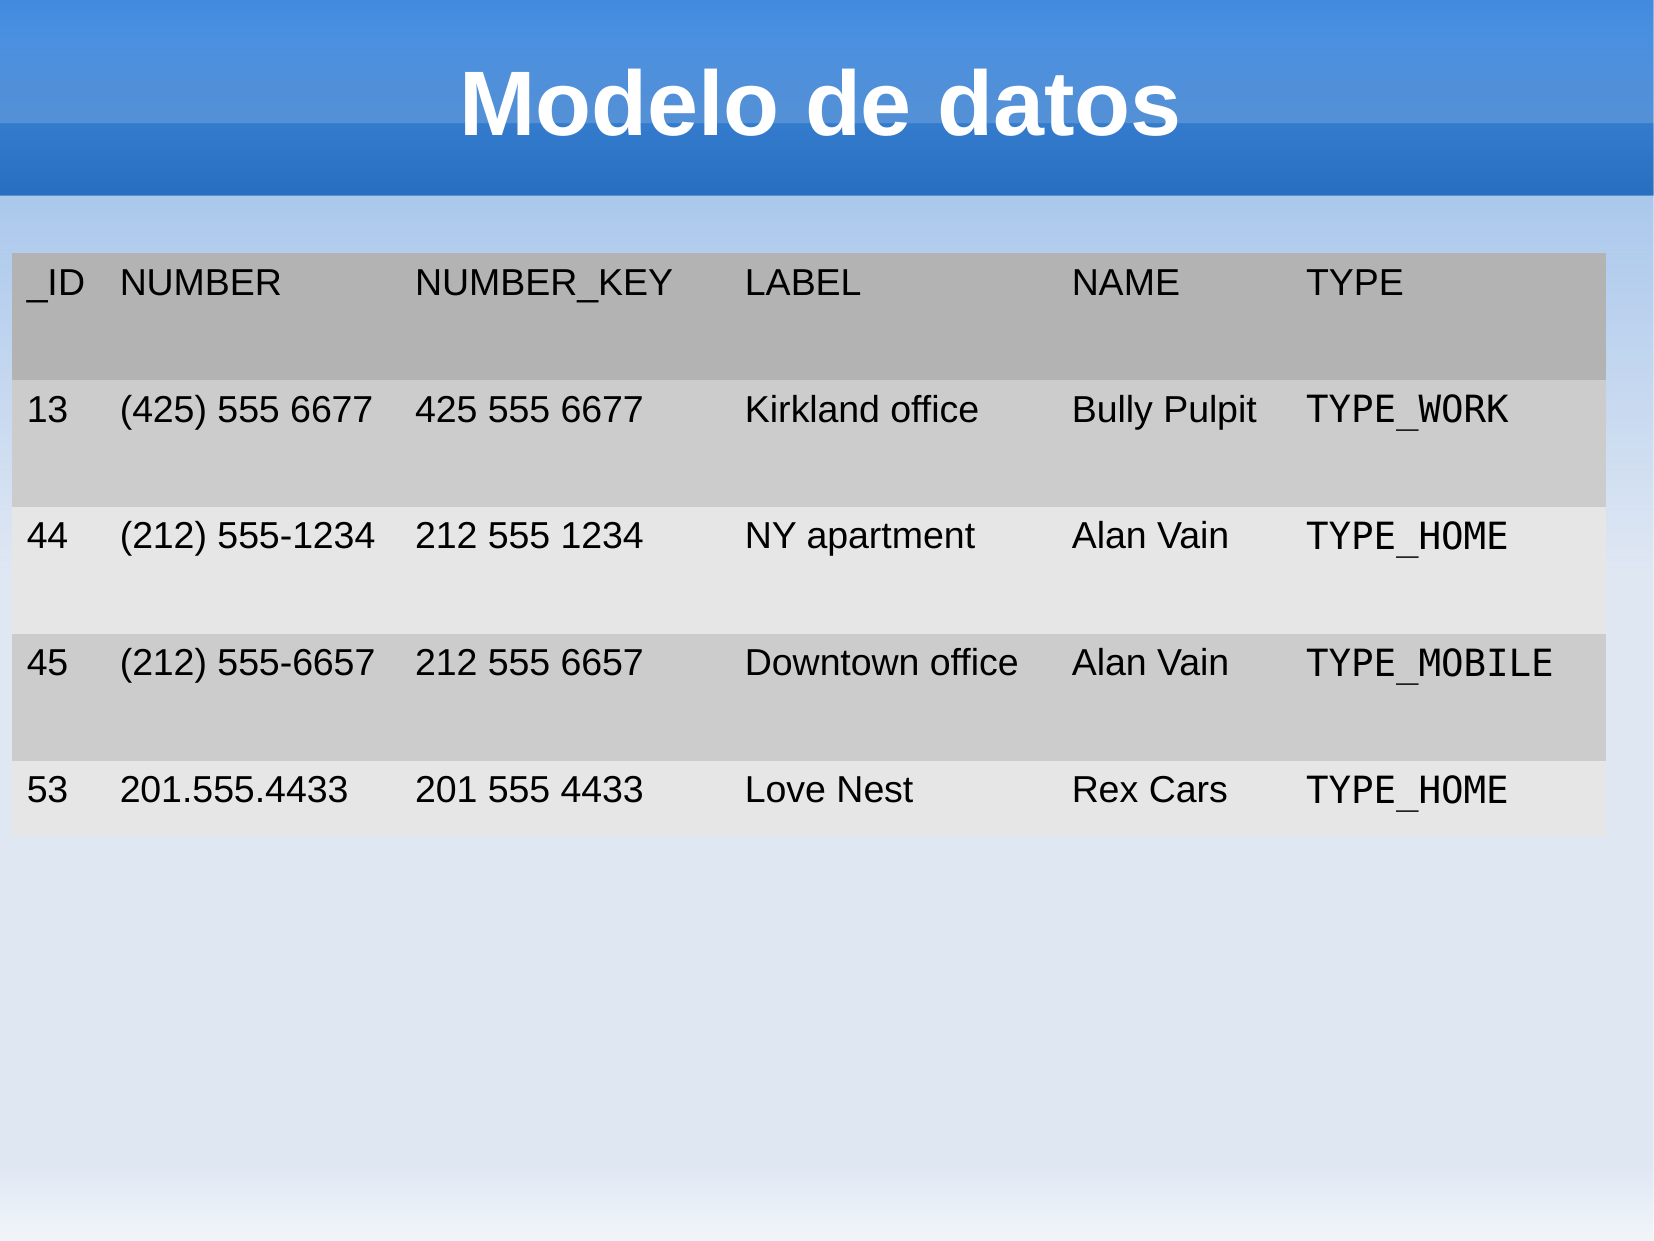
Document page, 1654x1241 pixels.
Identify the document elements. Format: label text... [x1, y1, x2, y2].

table_cell 45 [12, 634, 105, 761]
table_cell 212 555 1234 [401, 507, 730, 634]
table_header _ID [12, 253, 105, 380]
table_cell 201.555.4433 [105, 761, 401, 836]
table_cell TYPE_WORK [1291, 380, 1606, 507]
table_cell NY apartment [730, 507, 1057, 634]
table_cell (212) 555-6657 [105, 634, 401, 761]
table_cell TYPE_MOBILE [1291, 634, 1606, 761]
table_header NUMBER [105, 253, 401, 380]
table_cell 425 555 6677 [401, 380, 730, 507]
table_header NUMBER_KEY [401, 253, 730, 380]
table_header TYPE [1291, 253, 1606, 380]
table_cell Love Nest [730, 761, 1057, 836]
table_cell Downtown office [730, 634, 1057, 761]
table_cell 201 555 4433 [401, 761, 730, 836]
table_cell Alan Vain [1057, 507, 1291, 634]
table_cell 44 [12, 507, 105, 634]
table_cell 212 555 6657 [401, 634, 730, 761]
table_header LABEL [730, 253, 1057, 380]
table_cell Bully Pulpit [1057, 380, 1291, 507]
table_cell (425) 555 6677 [105, 380, 401, 507]
table_cell Kirkland office [730, 380, 1057, 507]
table_cell TYPE_HOME [1291, 761, 1606, 836]
picture [0, 0, 1654, 1241]
title Modelo de datos [76, 0, 1565, 208]
table_cell 53 [12, 761, 105, 836]
table_cell Alan Vain [1057, 634, 1291, 761]
table_cell 13 [12, 380, 105, 507]
table_header NAME [1057, 253, 1291, 380]
table_cell (212) 555-1234 [105, 507, 401, 634]
table_cell Rex Cars [1057, 761, 1291, 836]
table_cell TYPE_HOME [1291, 507, 1606, 634]
